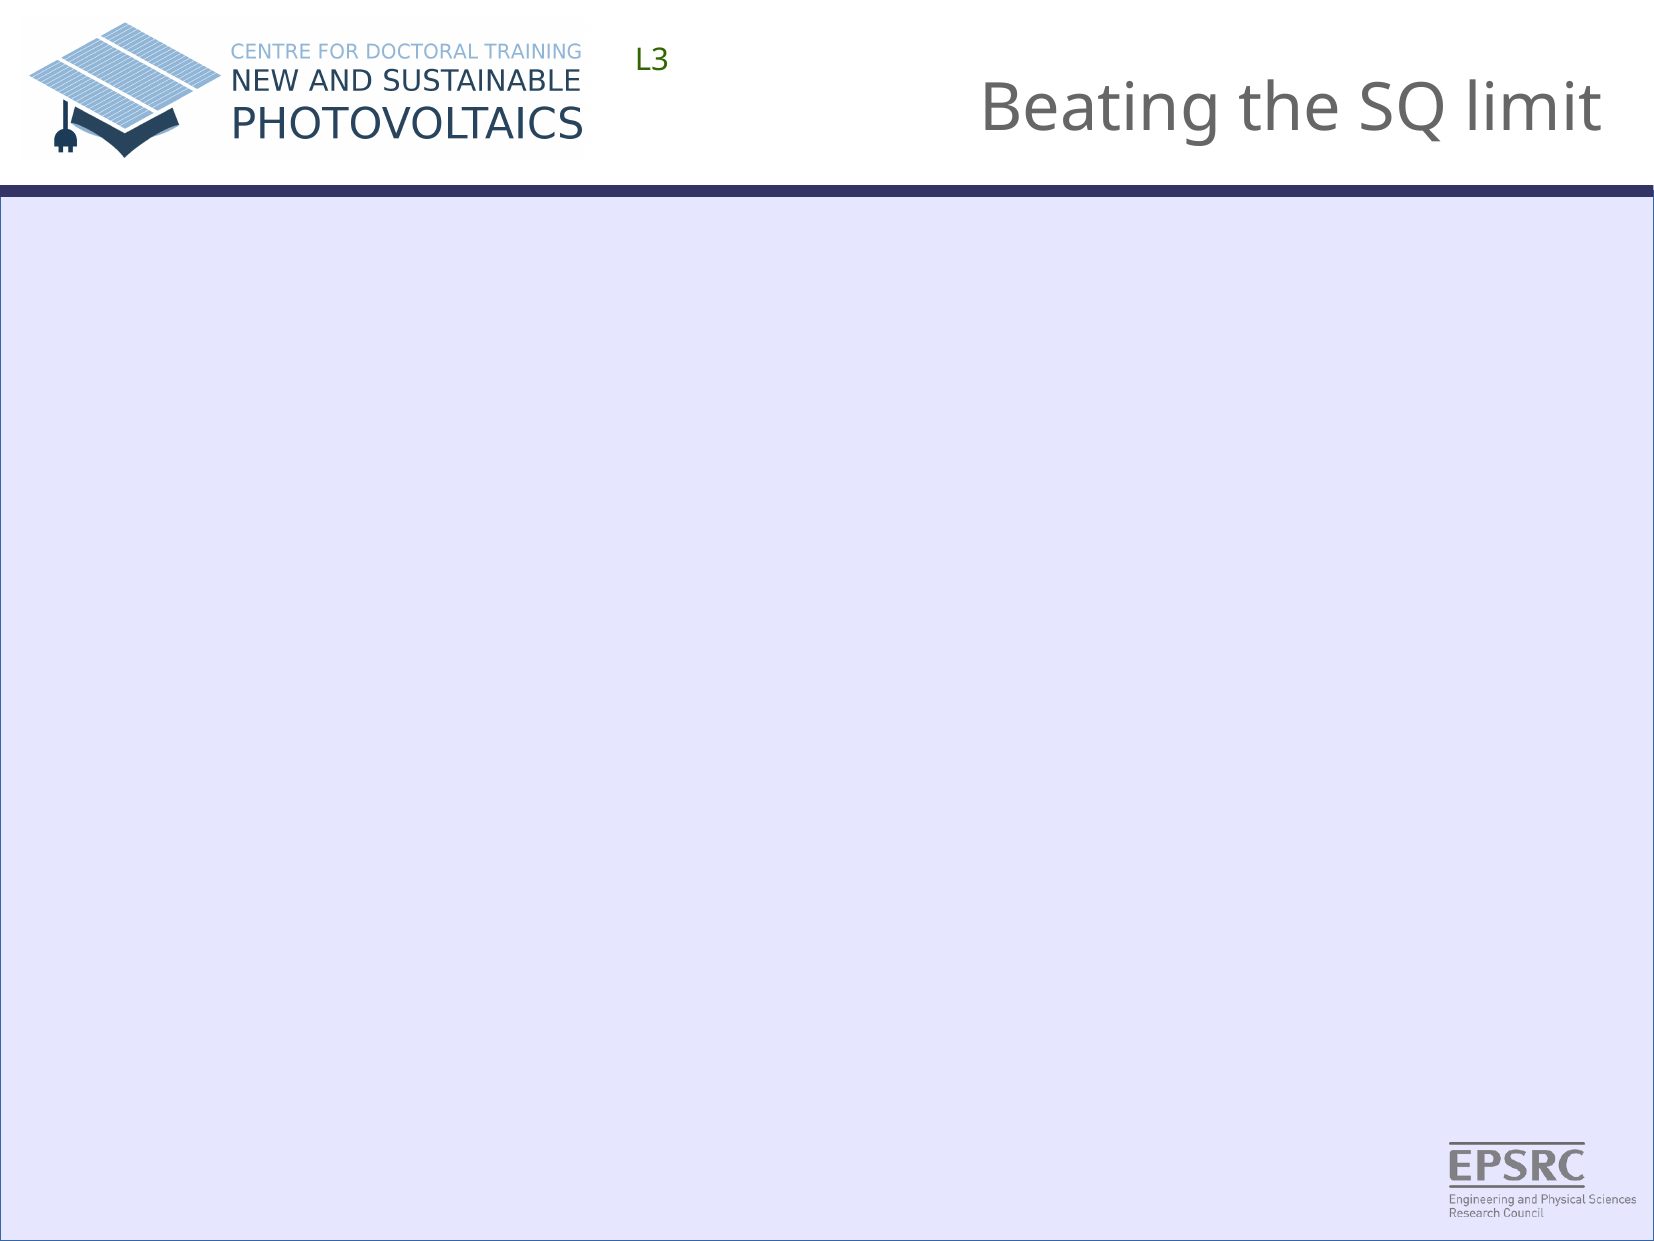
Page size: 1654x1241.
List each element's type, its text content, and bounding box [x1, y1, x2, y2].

picture [7, 236, 1636, 1217]
text_box [0, 197, 1654, 1241]
text_box L3 [620, 29, 880, 80]
picture [19, 17, 591, 166]
text_box Beating the SQ limit [767, 51, 1619, 142]
